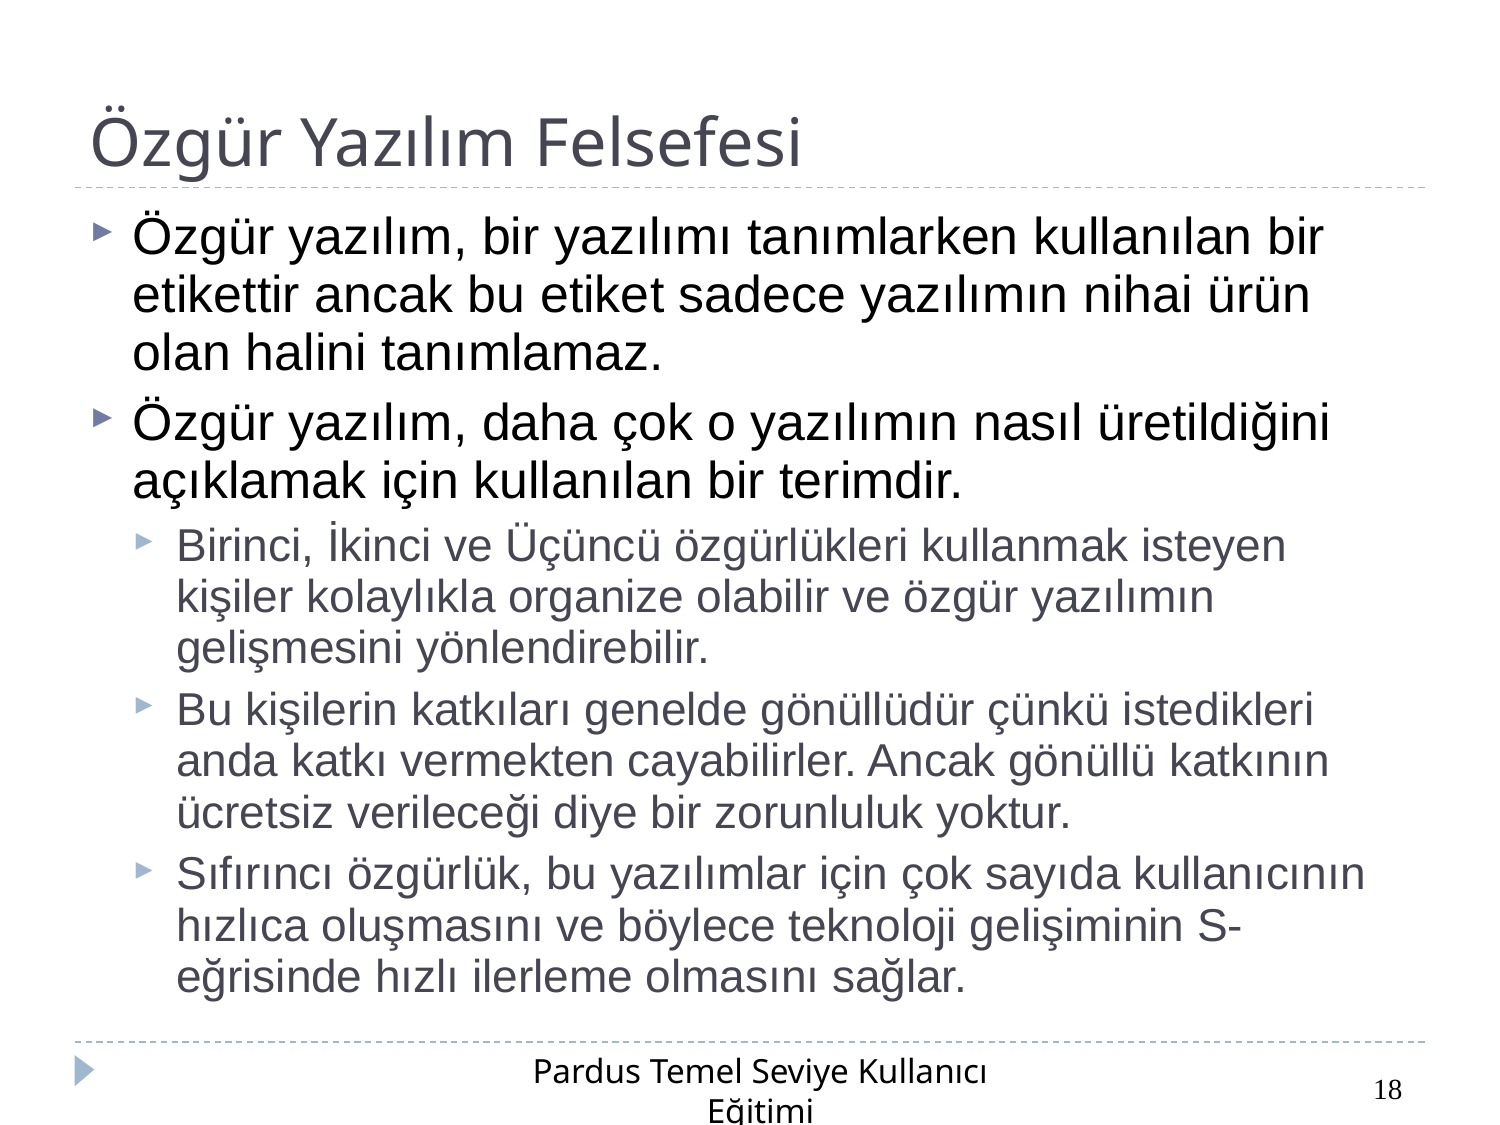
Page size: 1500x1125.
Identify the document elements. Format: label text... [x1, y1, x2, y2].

list Özgür yazılım, bir yazılımı tanımlarken kullanılan bir etikettir ancak bu etiket sadece yazılımın nihai ürün olan halini tanımlamaz. Özgür yazılım, daha çok o yazılımın nasıl üretildiğini açıklamak için kullanılan bir terimdir. Birinci, İkinci ve Üçüncü özgürlükleri kullanmak isteyen kişiler kolaylıkla organize olabilir ve özgür yazılımın gelişmesini yönlendirebilir. Bu kişilerin katkıları genelde gönüllüdür çünkü istedikleri anda katkı vermekten cayabilirler. Ancak gönüllü katkının ücretsiz verileceği diye bir zorunluluk yoktur. Sıfırıncı özgürlük, bu yazılımlar için çok sayıda kullanıcının hızlıca oluşmasını ve böylece teknoloji gelişiminin S-eğrisinde hızlı ilerleme olmasını sağlar. [75, 200, 1425, 1010]
title Özgür Yazılım Felsefesi [75, 24, 1425, 188]
